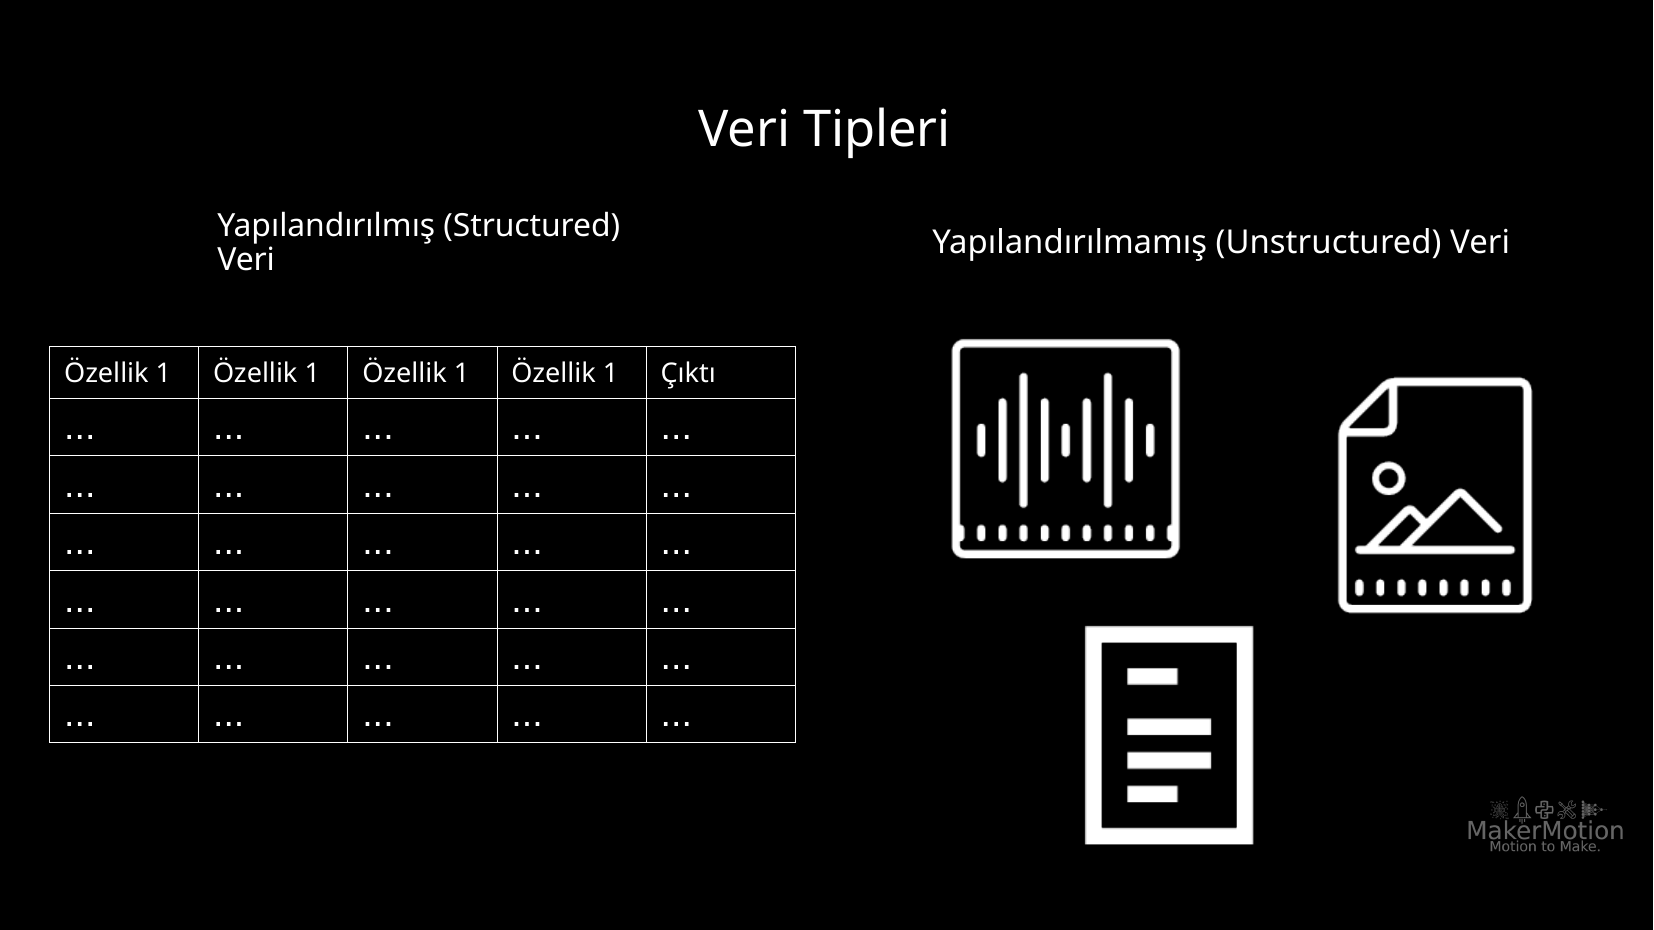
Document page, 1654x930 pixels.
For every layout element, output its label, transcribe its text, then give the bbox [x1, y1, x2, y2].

table_cell ... [498, 571, 646, 628]
table_cell ... [647, 629, 795, 685]
table_header Özellik 1 [199, 347, 347, 398]
table_header Özellik 1 [50, 347, 198, 398]
table_cell ... [498, 686, 646, 742]
table_cell ... [50, 399, 198, 455]
table_cell ... [647, 514, 795, 570]
table_cell ... [498, 629, 646, 685]
table_cell ... [50, 571, 198, 628]
table_cell ... [348, 686, 497, 742]
table_header Çıktı [647, 347, 795, 398]
table_cell ... [498, 456, 646, 513]
table_cell ... [50, 686, 198, 742]
picture [1440, 719, 1651, 930]
picture [1035, 601, 1304, 871]
table_header Özellik 1 [348, 347, 497, 398]
table_cell ... [199, 399, 347, 455]
title Veri Tipleri [683, 88, 970, 173]
table_cell ... [348, 456, 497, 513]
table_cell ... [348, 571, 497, 628]
table_cell ... [348, 514, 497, 570]
title Yapılandırılmış (Structured) Veri [202, 200, 699, 285]
table_cell ... [498, 514, 646, 570]
title Yapılandırılmamış (Unstructured) Veri [917, 200, 1533, 285]
table_cell ... [647, 686, 795, 742]
table_cell ... [199, 514, 347, 570]
table_cell ... [348, 629, 497, 685]
table_cell ... [647, 571, 795, 628]
table_cell ... [199, 686, 347, 742]
table_cell ... [647, 399, 795, 455]
picture [931, 314, 1201, 584]
table_cell ... [50, 629, 198, 685]
table_cell ... [50, 456, 198, 513]
table_cell ... [199, 571, 347, 628]
table_cell ... [50, 514, 198, 570]
picture [1305, 361, 1574, 631]
table_header Özellik 1 [498, 347, 646, 398]
table_cell ... [199, 629, 347, 685]
table_cell ... [199, 456, 347, 513]
table_cell ... [498, 399, 646, 455]
table_cell ... [647, 456, 795, 513]
table_cell ... [348, 399, 497, 455]
